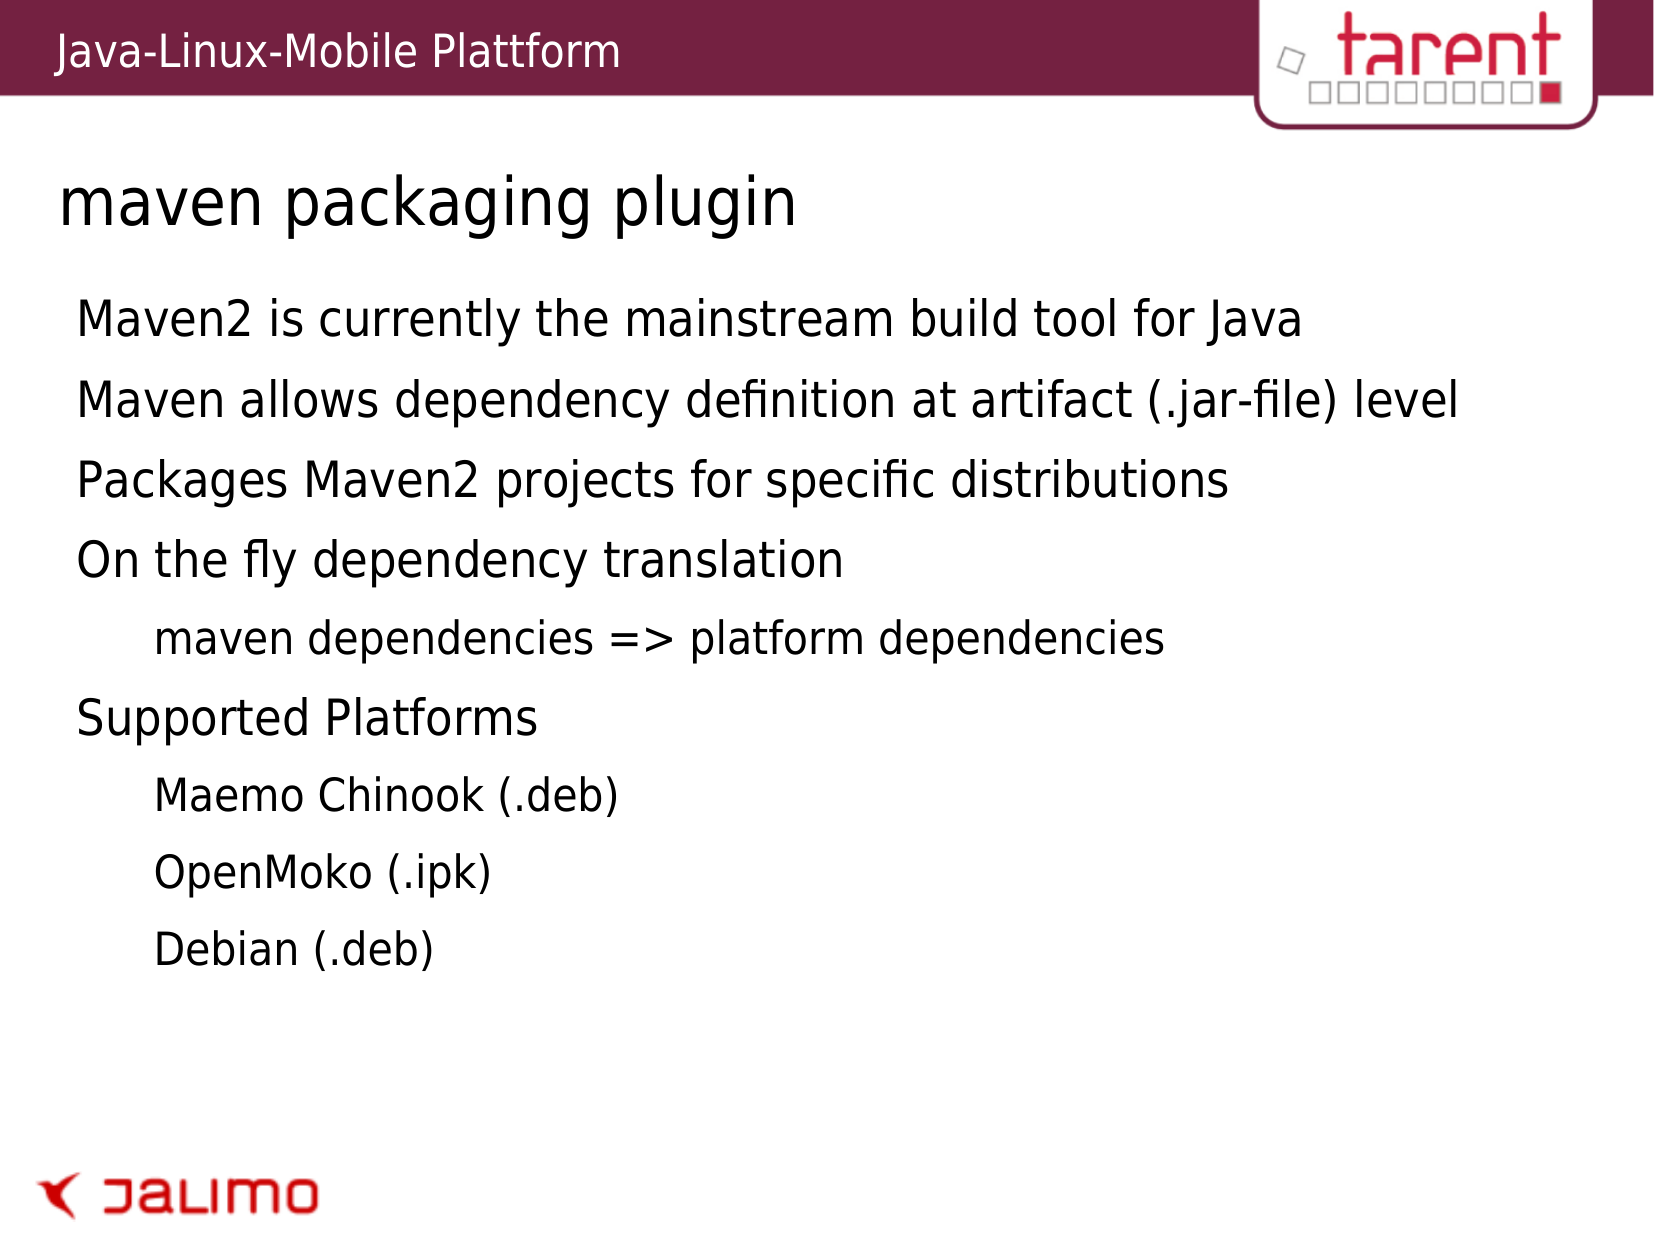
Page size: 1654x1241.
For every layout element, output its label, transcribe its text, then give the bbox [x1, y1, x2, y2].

title maven packaging plugin [59, 163, 1625, 242]
picture [32, 1171, 324, 1222]
list Maven2 is currently the mainstream build tool for Java Maven allows dependency definition at artifact (.jar-file) level Packages Maven2 projects for specific distributions On the fly dependency translation maven dependencies => platform dependencies Supported Platforms Maemo Chinook (.deb) OpenMoko (.ipk) Debian (.deb) [59, 290, 1571, 1094]
picture [0, 0, 1654, 146]
